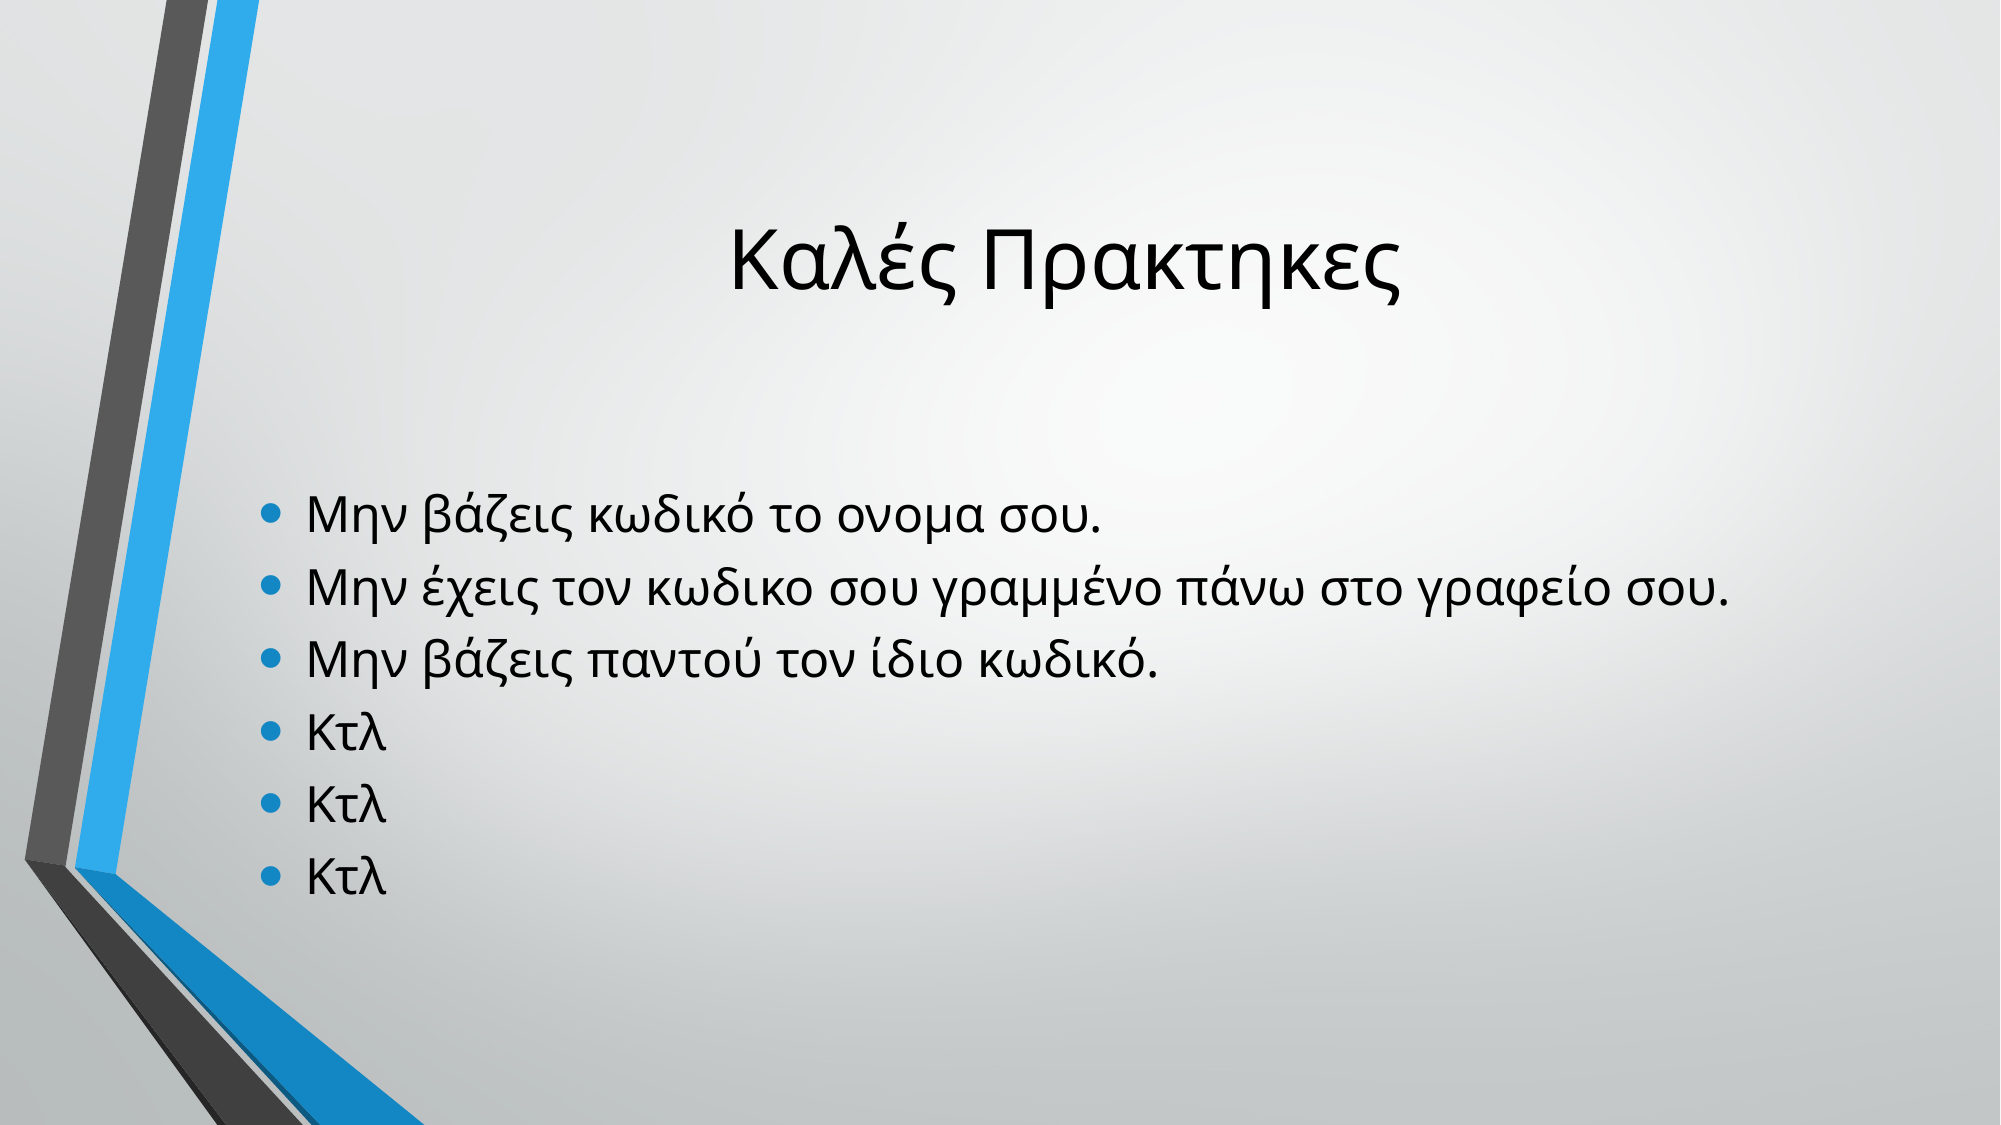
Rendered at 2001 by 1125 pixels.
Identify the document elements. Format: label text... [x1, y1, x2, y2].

title Καλές Πρακτηκες [243, 112, 1887, 400]
list Μην βάζεις κωδικό το ονομα σου. Μην έχεις τον κωδικο σου γραμμένο πάνω στο γραφείο σου. Μην βάζεις παντού τον ίδιο κωδικό. Κτλ Κτλ Κτλ [243, 437, 1887, 950]
